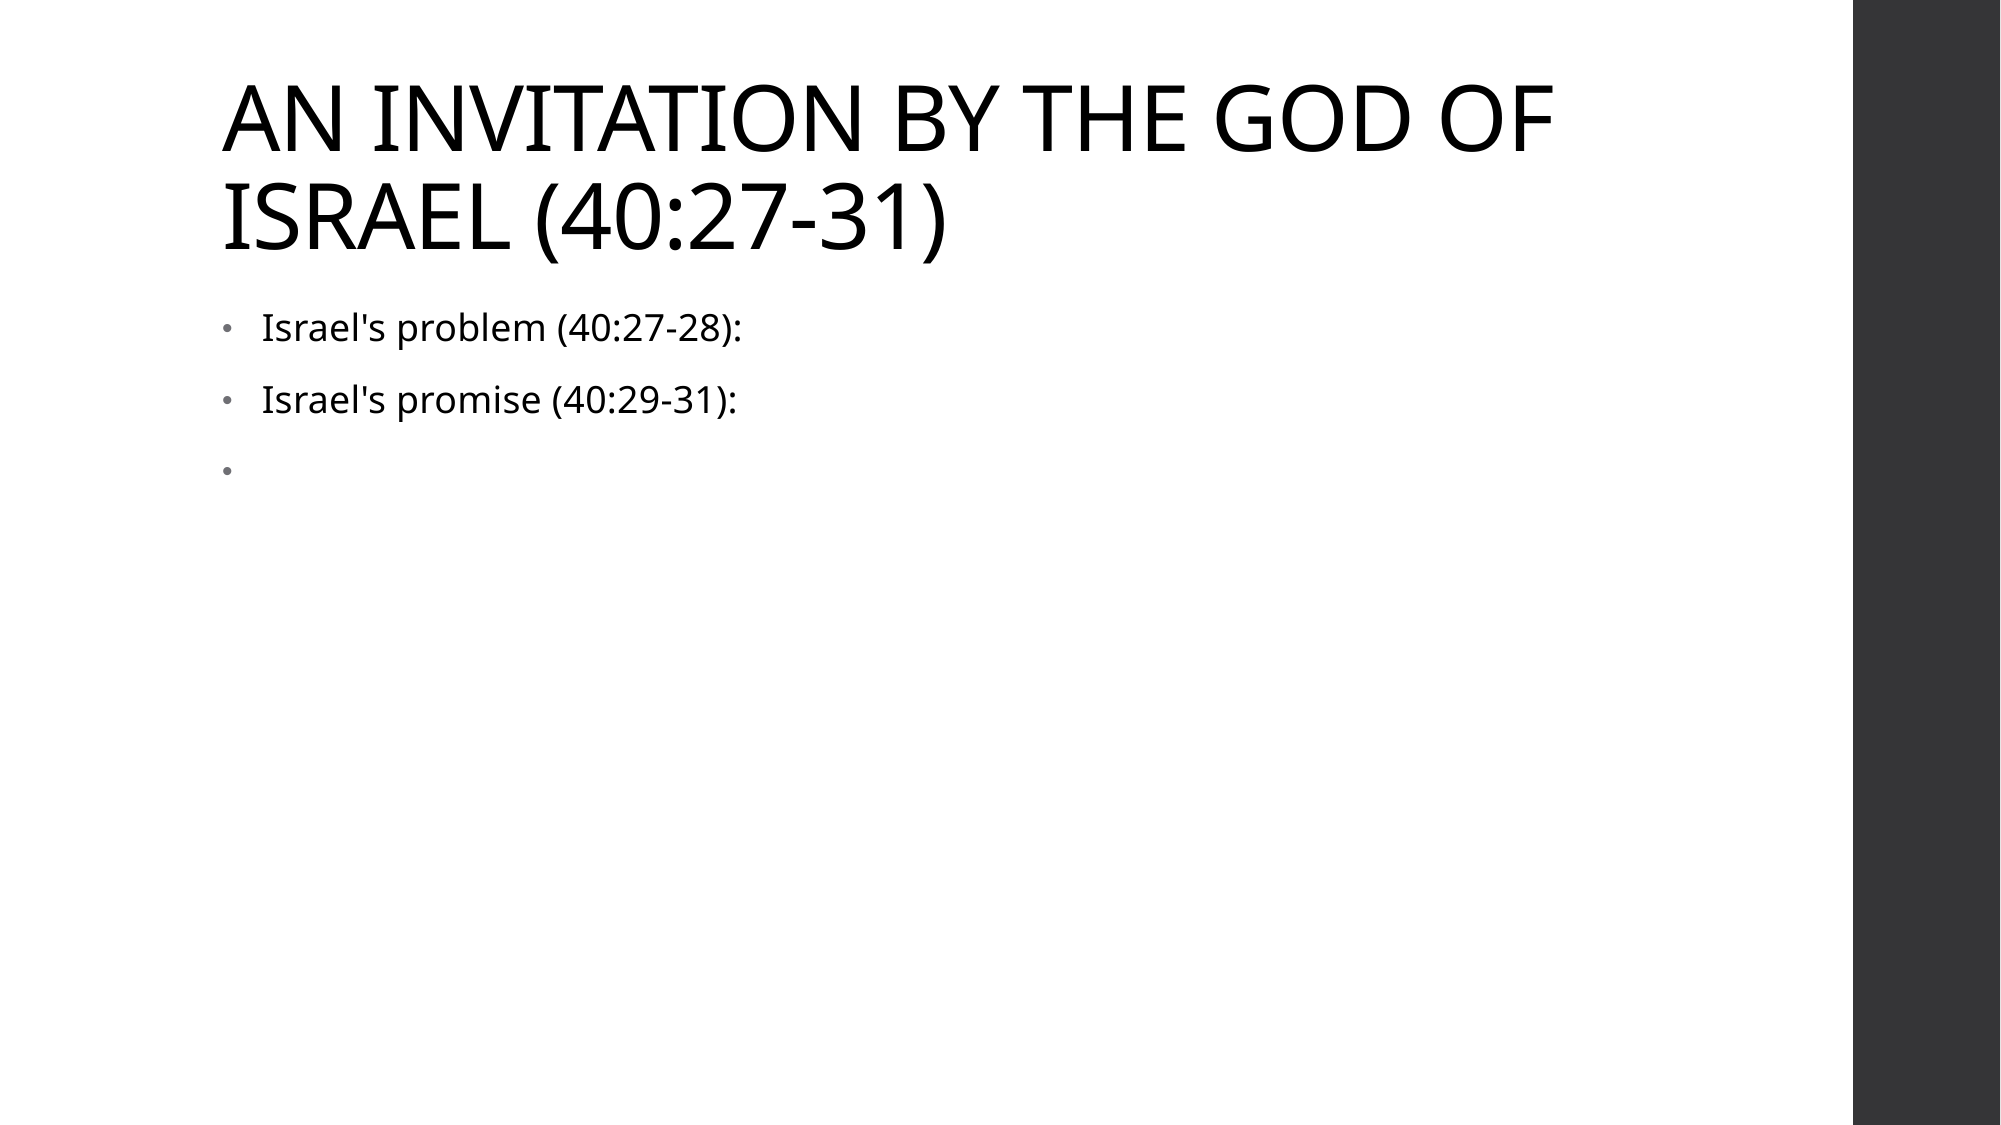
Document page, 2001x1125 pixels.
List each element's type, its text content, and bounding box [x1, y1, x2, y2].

list Israel's problem (40:27-28): Israel's promise (40:29-31): [206, 299, 1617, 1014]
title AN INVITATION BY THE GOD OF ISRAEL (40:27-31) [206, 60, 1797, 278]
